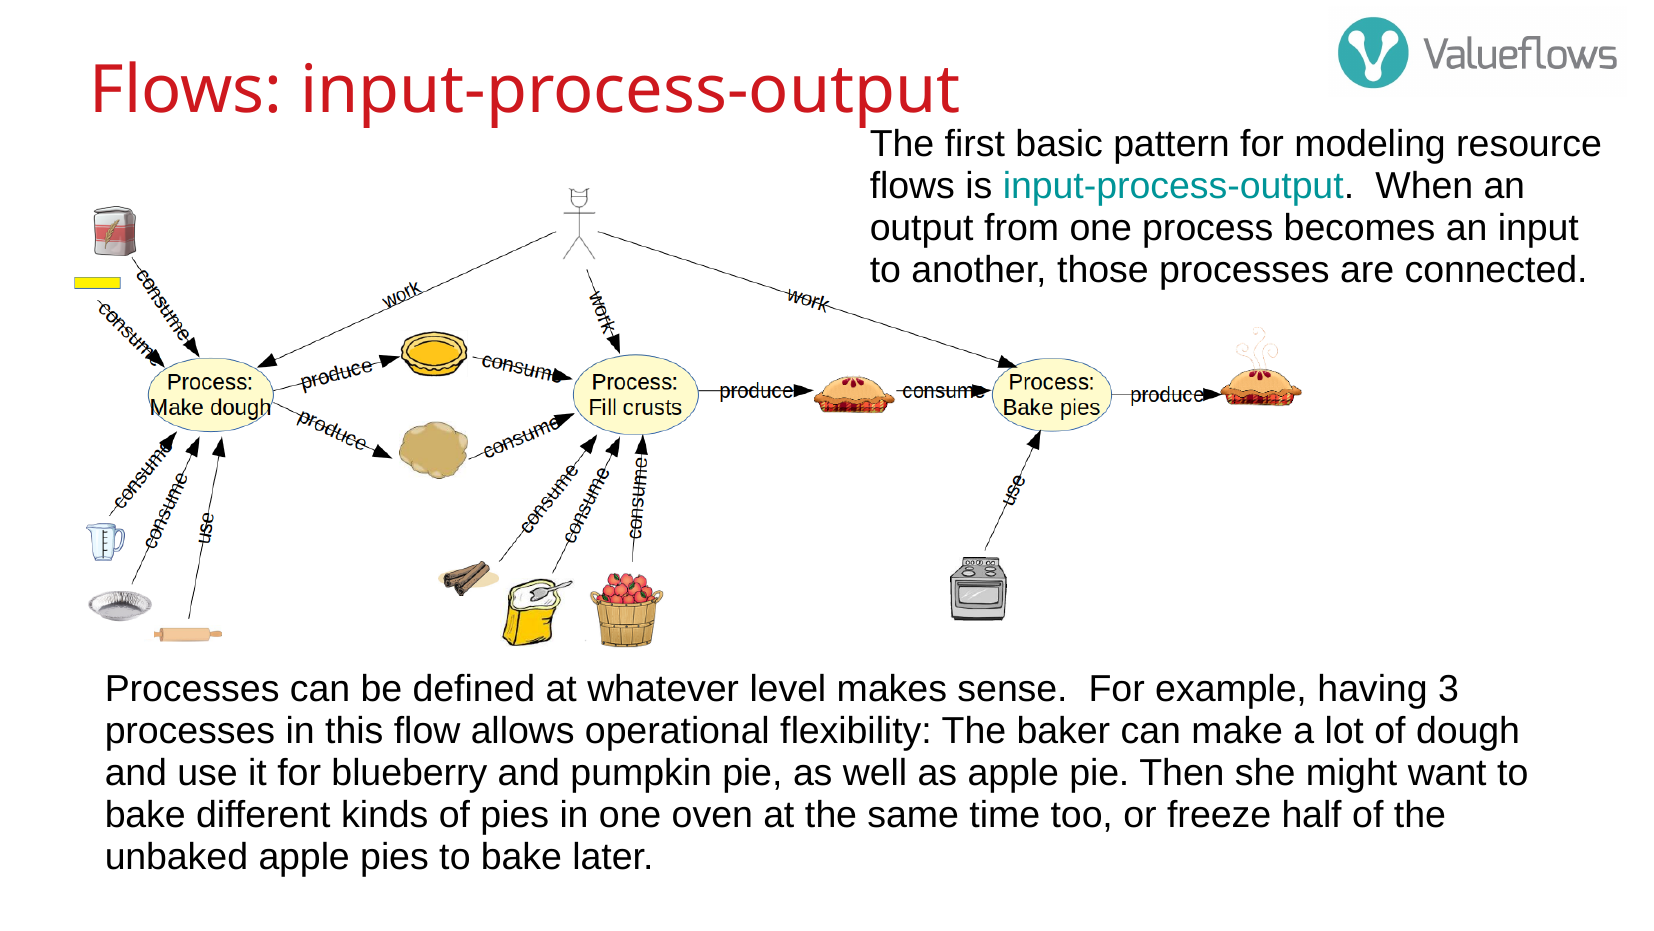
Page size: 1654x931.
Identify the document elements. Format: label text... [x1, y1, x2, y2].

text_box The first basic pattern for modeling resource flows is input-process-output. When an output from one process becomes an input to another, those processes are connected. [855, 115, 1636, 299]
text_box Processes can be defined at whatever level makes sense. For example, having 3 processes in this flow allows operational flexibility: The baker can make a lot of dough and use it for blueberry and pumpkin pie, as well as apple pie. Then she might want to bake different kinds of pies in one oven at the same time too, or freeze half of the unbaked apple pies to bake later. [90, 660, 1561, 886]
picture [70, 188, 1316, 668]
text_box Flows: input-process-output [75, 34, 1439, 127]
picture [1328, 6, 1627, 97]
